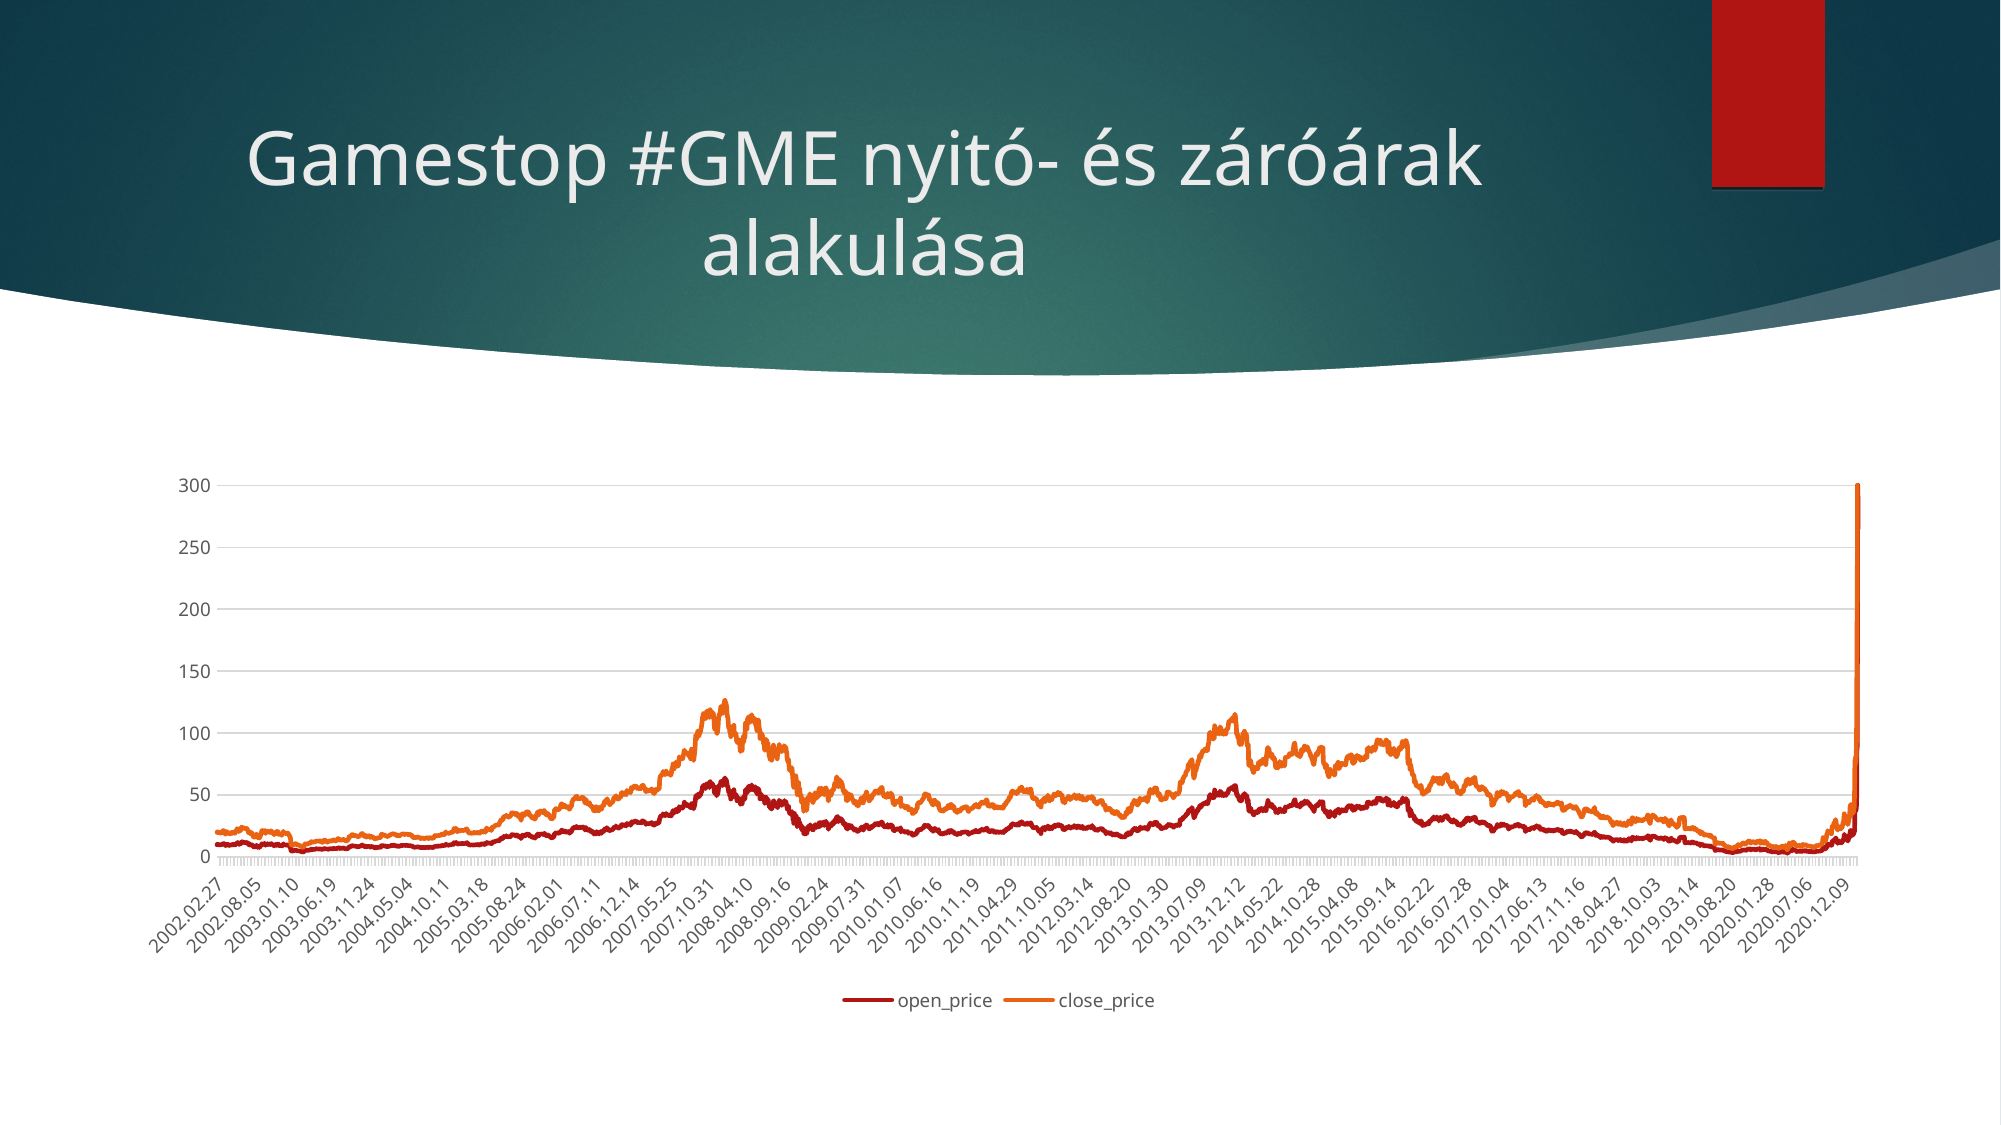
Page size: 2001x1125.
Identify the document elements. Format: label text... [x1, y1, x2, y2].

text_box [0, 0, 2000, 1125]
title Gamestop #GME nyitó- és záróárak alakulása [106, 103, 1625, 303]
chart [106, 460, 1894, 1020]
